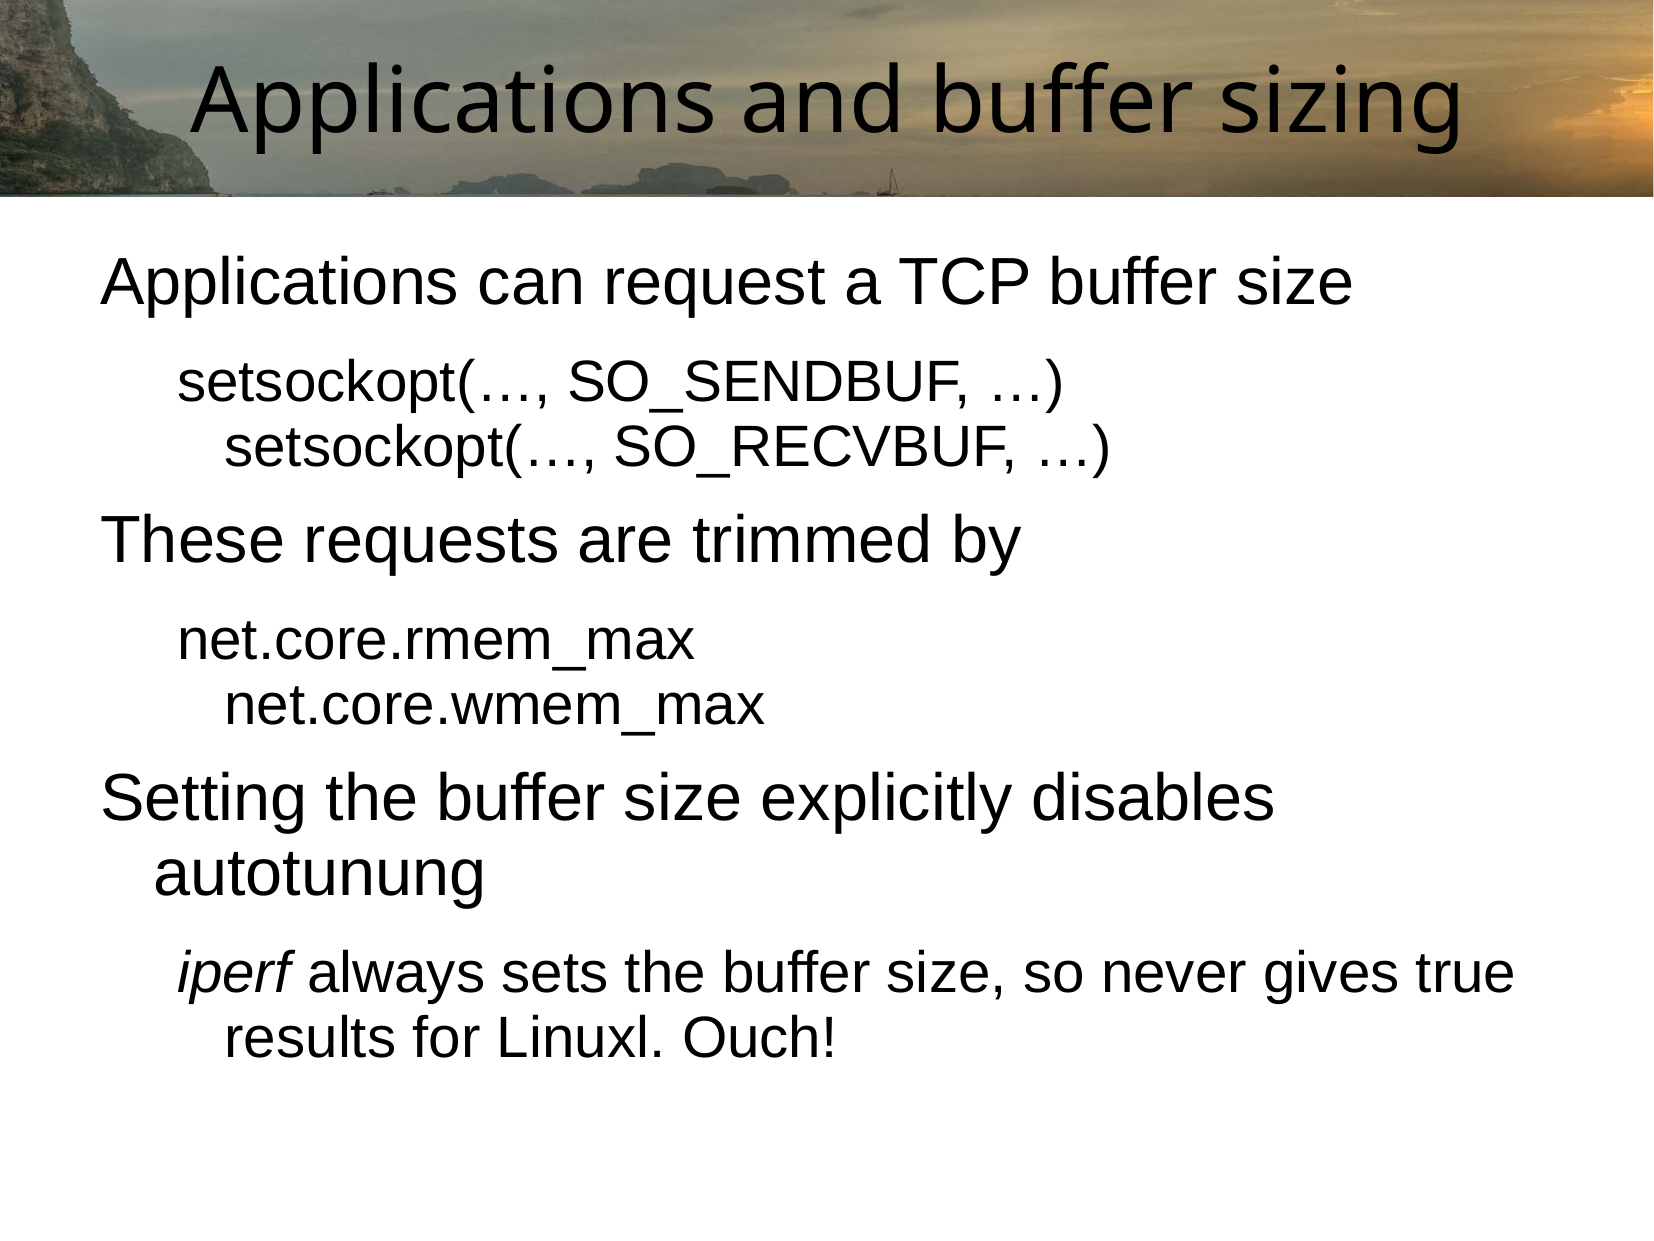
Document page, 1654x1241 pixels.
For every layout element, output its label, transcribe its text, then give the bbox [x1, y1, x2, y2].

picture [0, 0, 1654, 197]
list Applications can request a TCP buffer size setsockopt(…, SO_SENDBUF, …) setsockopt(…, SO_RECVBUF, …) These requests are trimmed by net.core.rmem_max net.core.wmem_max Setting the buffer size explicitly disables autotunung iperf always sets the buffer size, so never gives true results for Linuxl. Ouch! [82, 244, 1571, 1225]
title Applications and buffer sizing [190, 0, 1571, 194]
